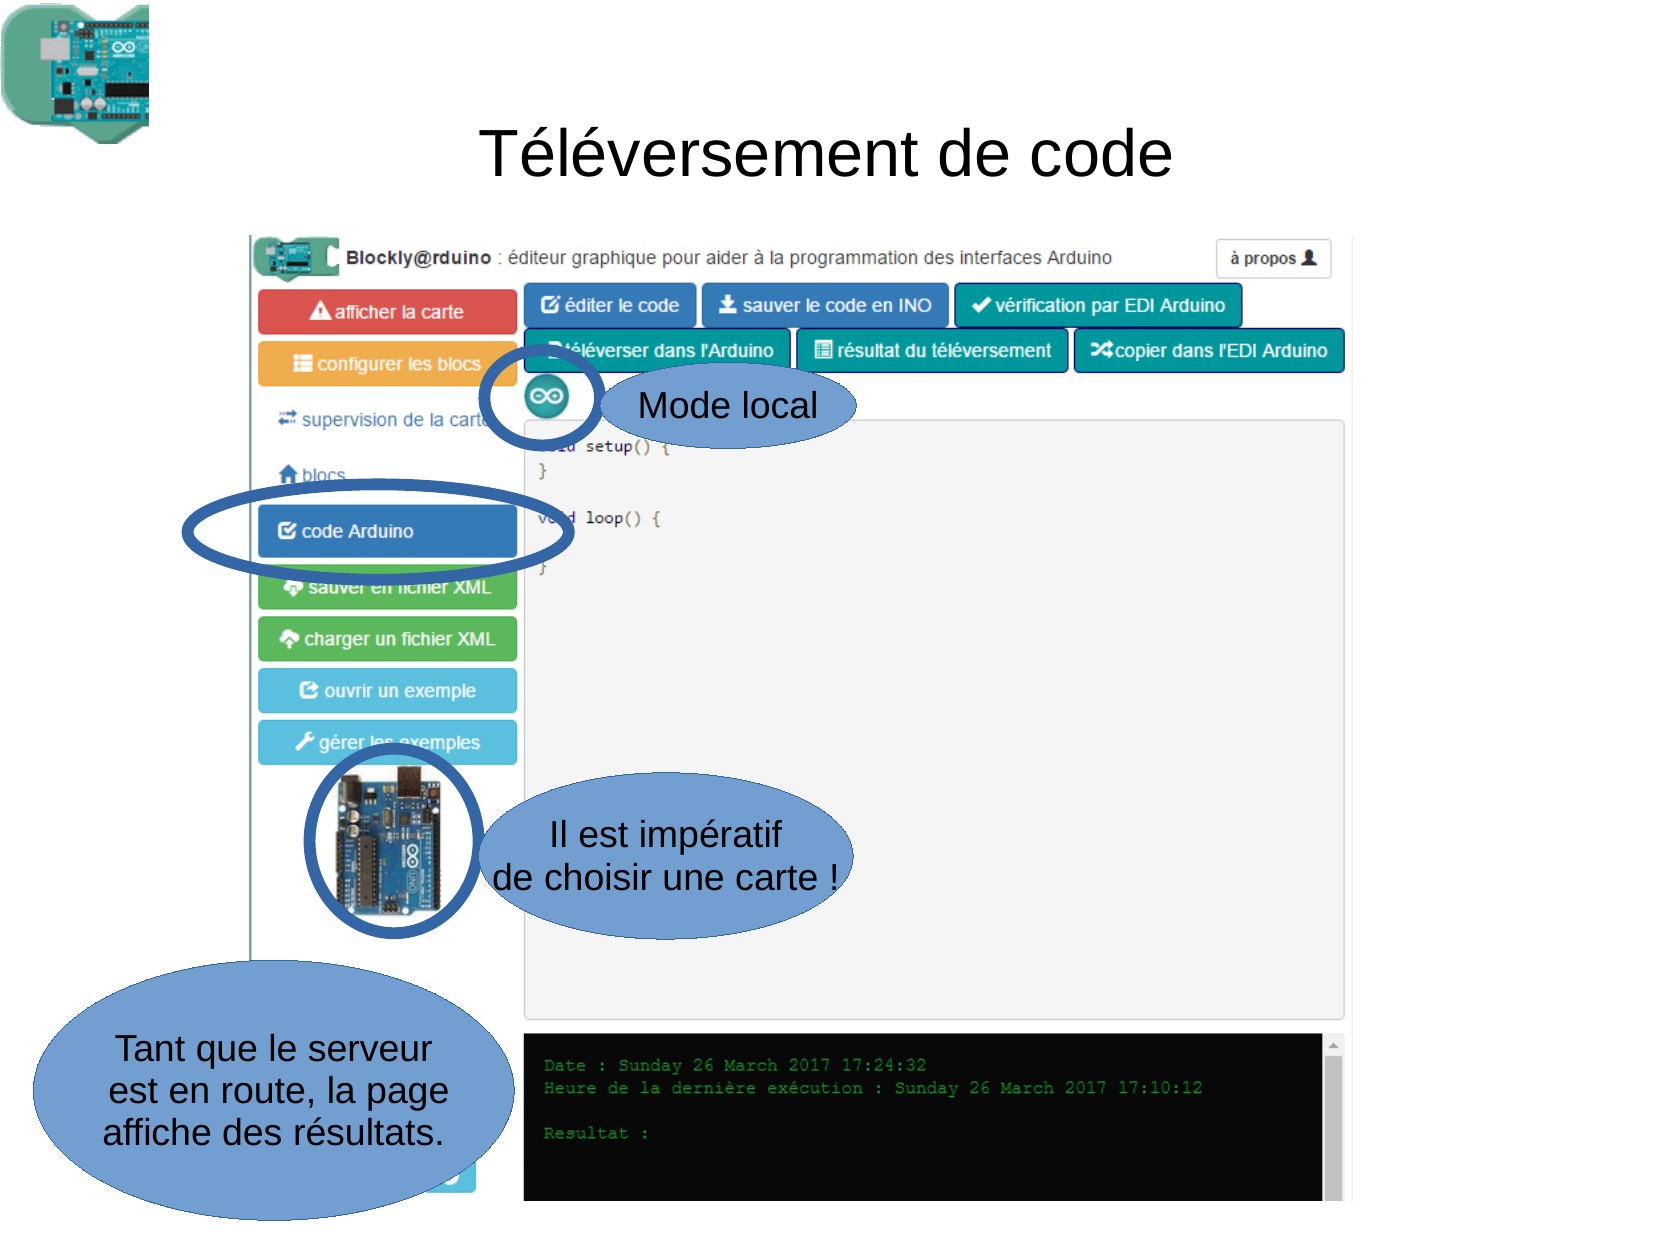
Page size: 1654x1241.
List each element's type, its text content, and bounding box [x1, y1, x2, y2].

picture [249, 491, 562, 573]
picture [0, 0, 149, 144]
text_box Tant que le serveur est en route, la page affiche des résultats. [33, 960, 515, 1221]
title Téléversement de code [82, 49, 1571, 257]
text_box Mode local [599, 362, 857, 449]
text_box Il est impératif de choisir une carte ! [478, 772, 854, 940]
picture [249, 235, 1353, 1201]
